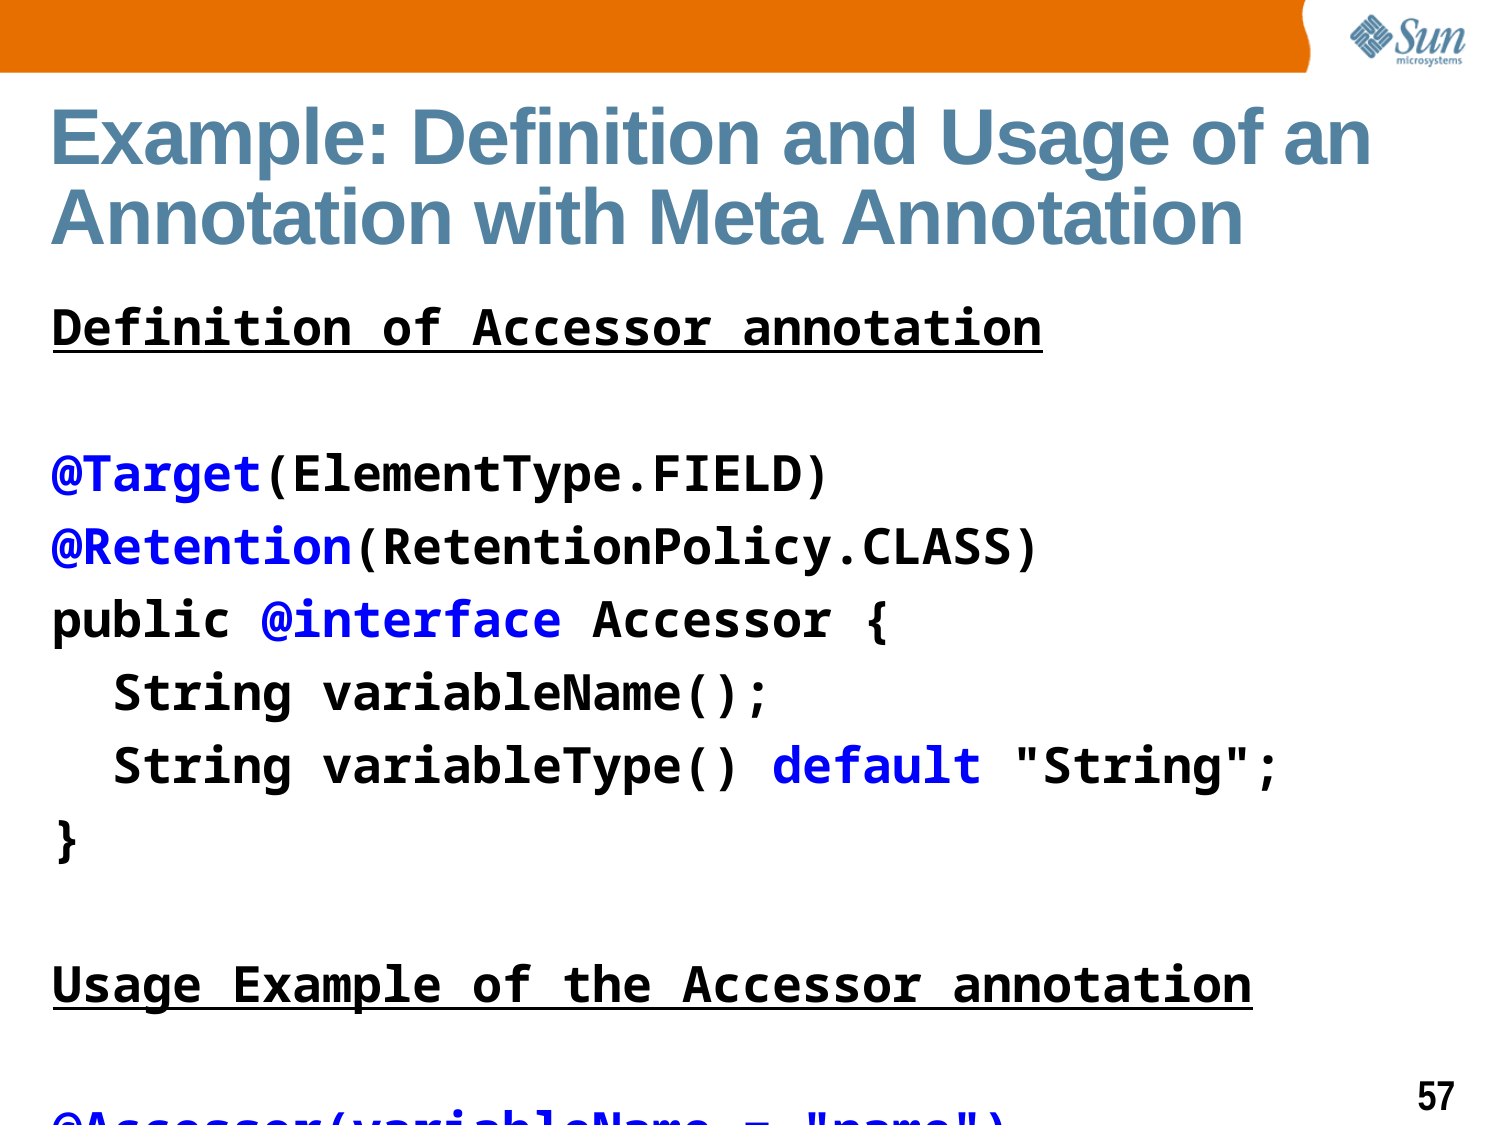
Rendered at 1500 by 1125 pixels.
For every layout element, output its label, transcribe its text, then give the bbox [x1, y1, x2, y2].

picture [0, 0, 1500, 75]
text_box Definition of Accessor annotation @Target(ElementType.FIELD) @Retention(RetentionPolicy.CLASS) public @interface Accessor { String variableName(); String variableType() default "String"; } Usage Example of the Accessor annotation @Accessor(variableName = "name") public String myVariable; [52, 299, 1439, 1115]
title Example: Definition and Usage of an Annotation with Meta Annotation [49, 100, 1412, 278]
